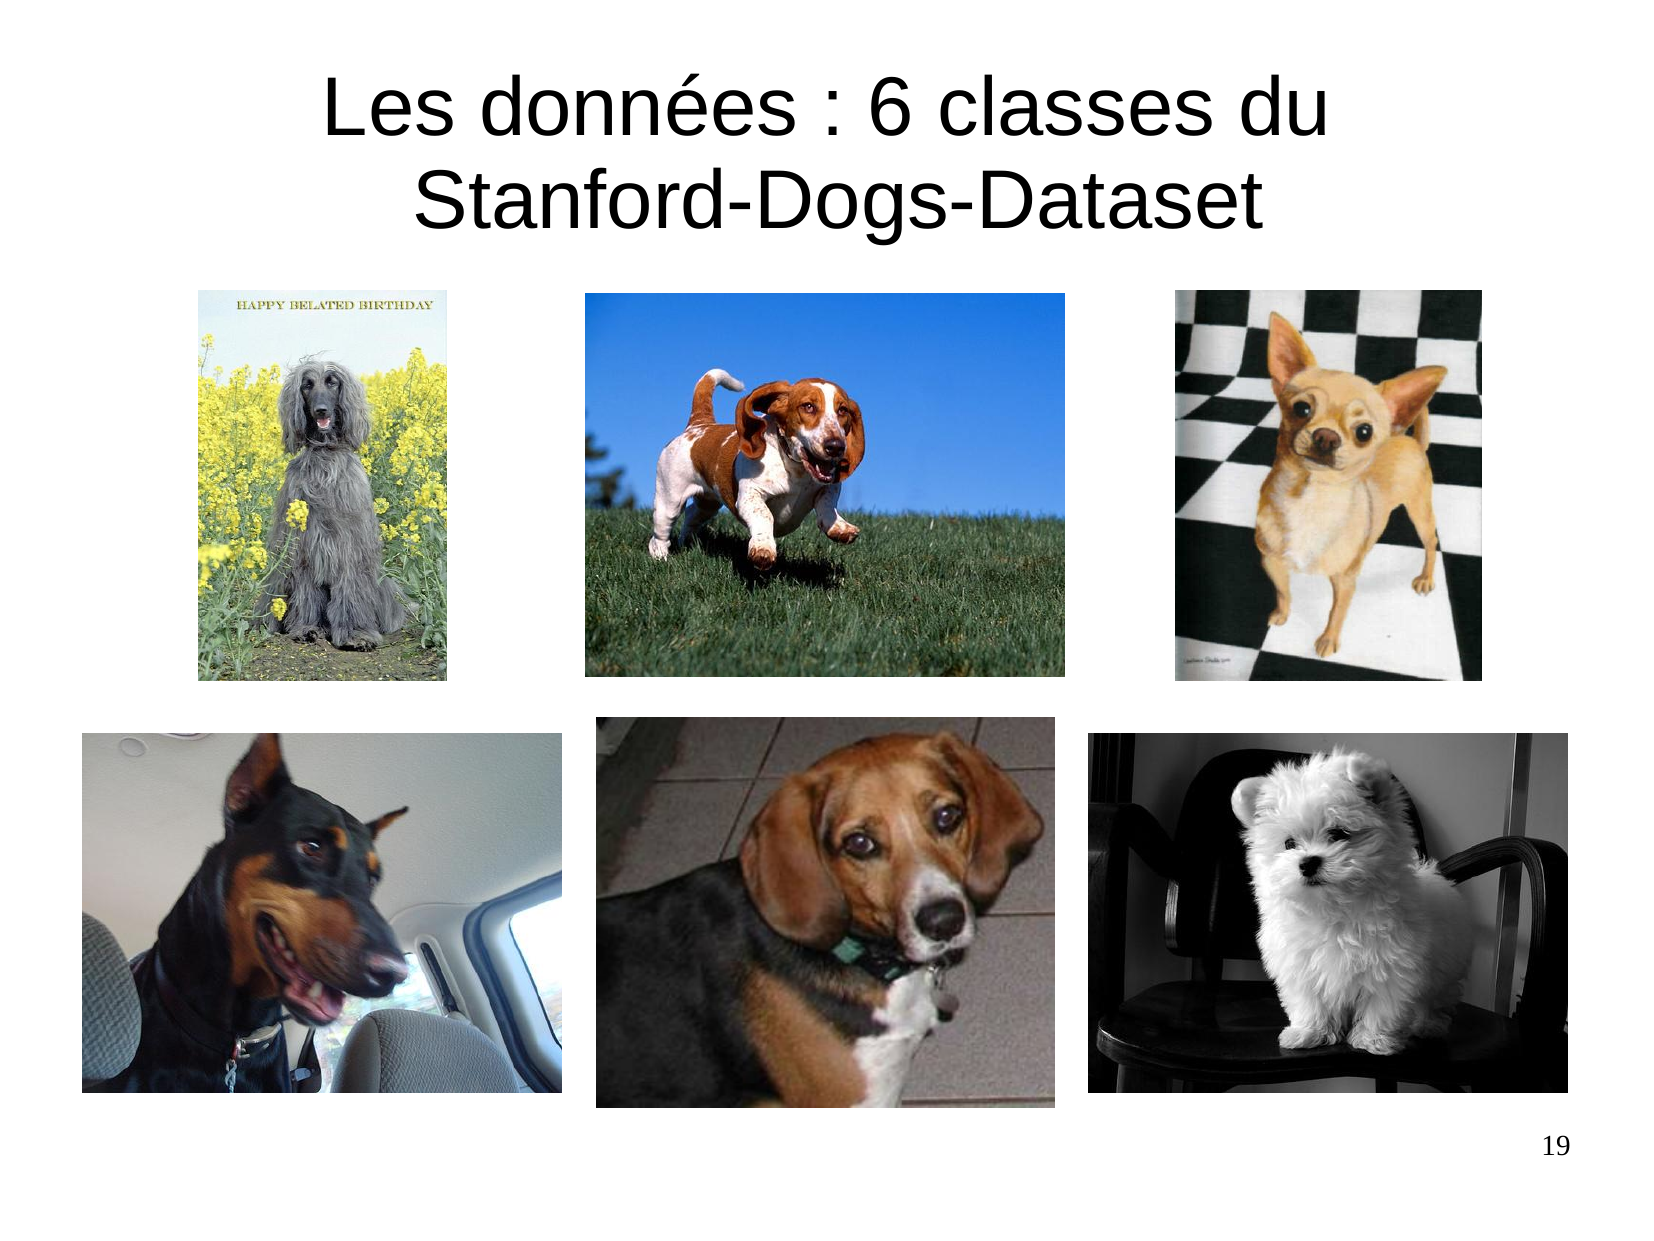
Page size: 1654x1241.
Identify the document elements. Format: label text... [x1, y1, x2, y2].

picture [1088, 733, 1568, 1093]
picture [1175, 290, 1482, 681]
picture [82, 733, 562, 1093]
picture [596, 717, 1055, 1109]
picture [585, 293, 1065, 678]
picture [198, 290, 447, 681]
title Les données : 6 classes du Stanford-Dogs-Dataset [82, 49, 1571, 257]
